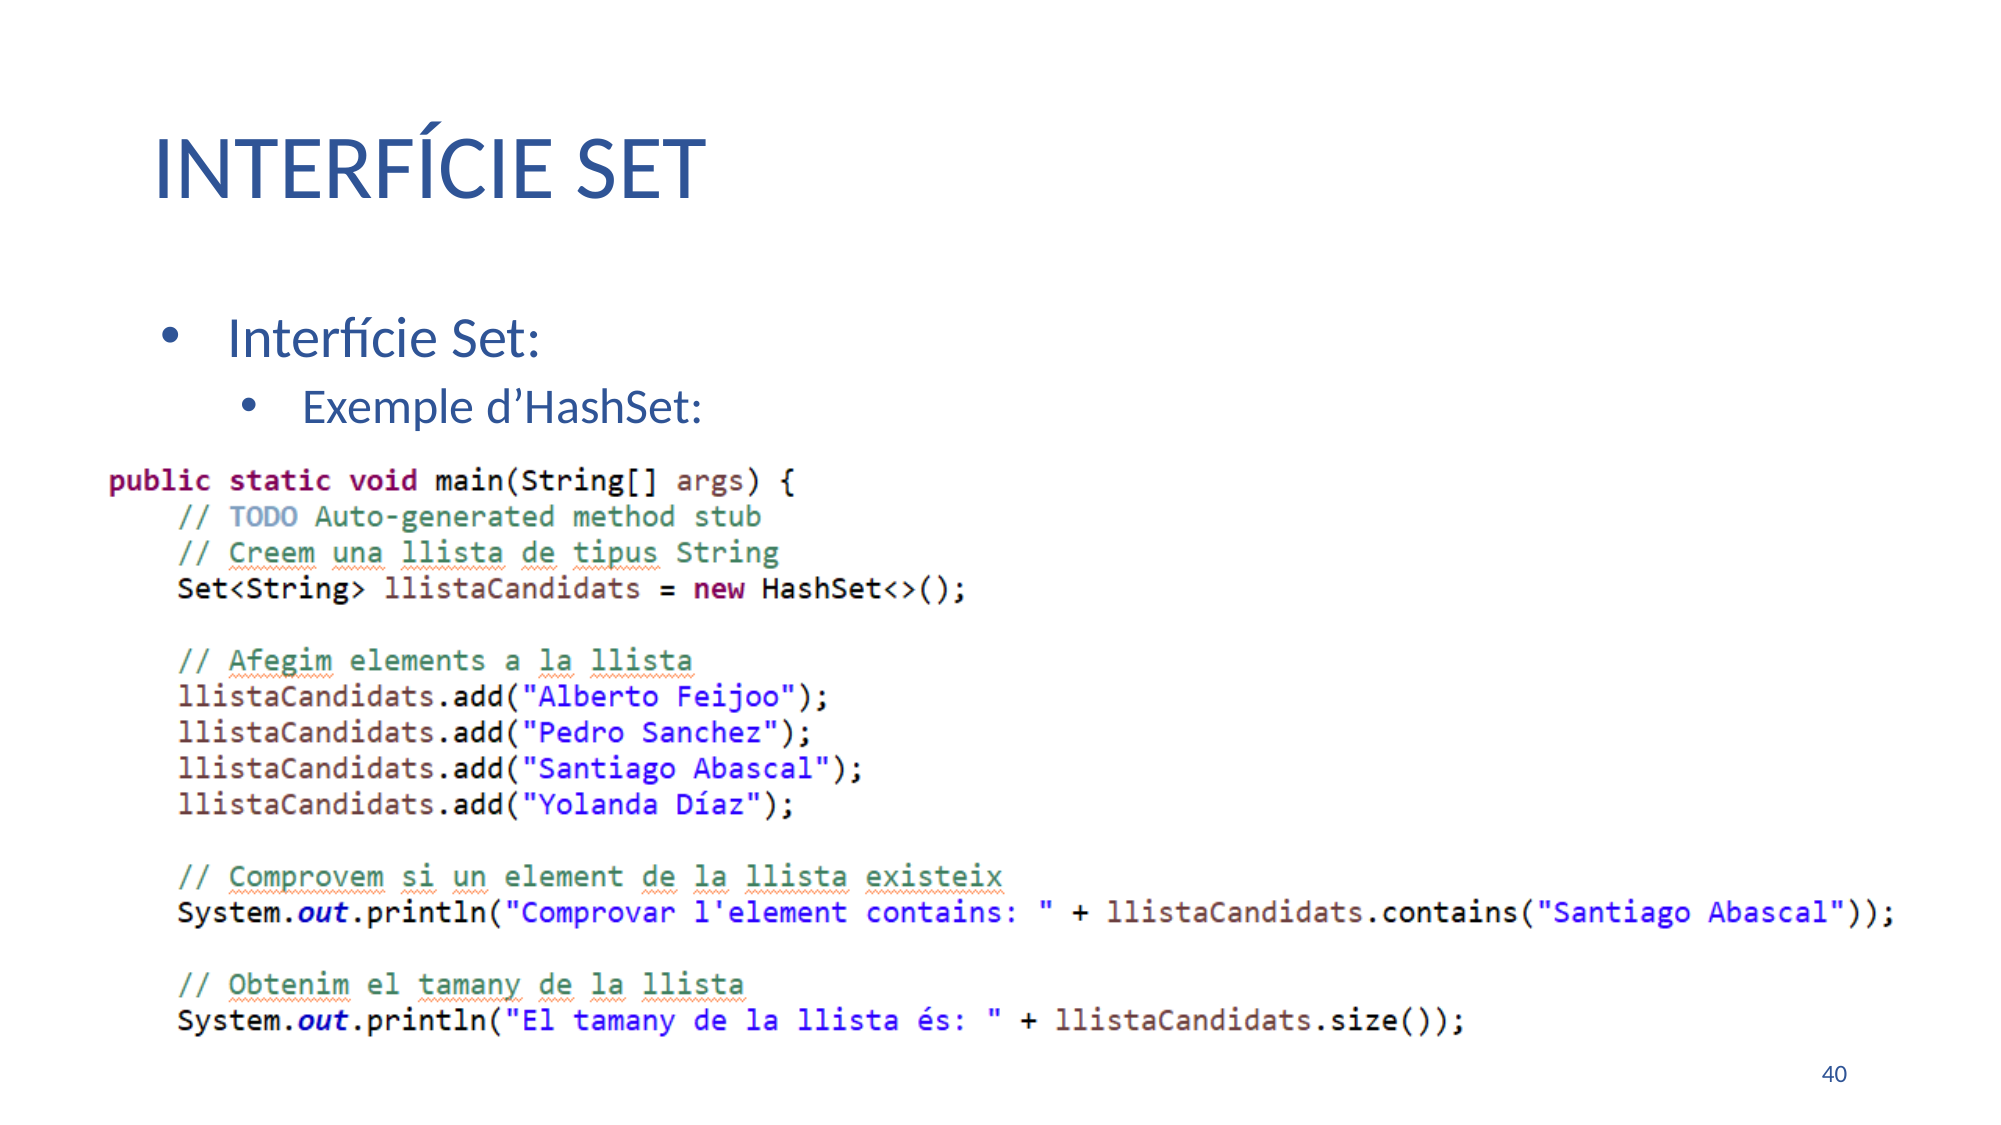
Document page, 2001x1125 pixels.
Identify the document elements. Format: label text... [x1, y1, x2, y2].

picture [104, 461, 1896, 1043]
title INTERFÍCIE SET [137, 59, 1863, 278]
list Interfície Set: Exemple d’HashSet: [137, 299, 1863, 461]
slide_number <number> [1412, 1043, 1863, 1103]
